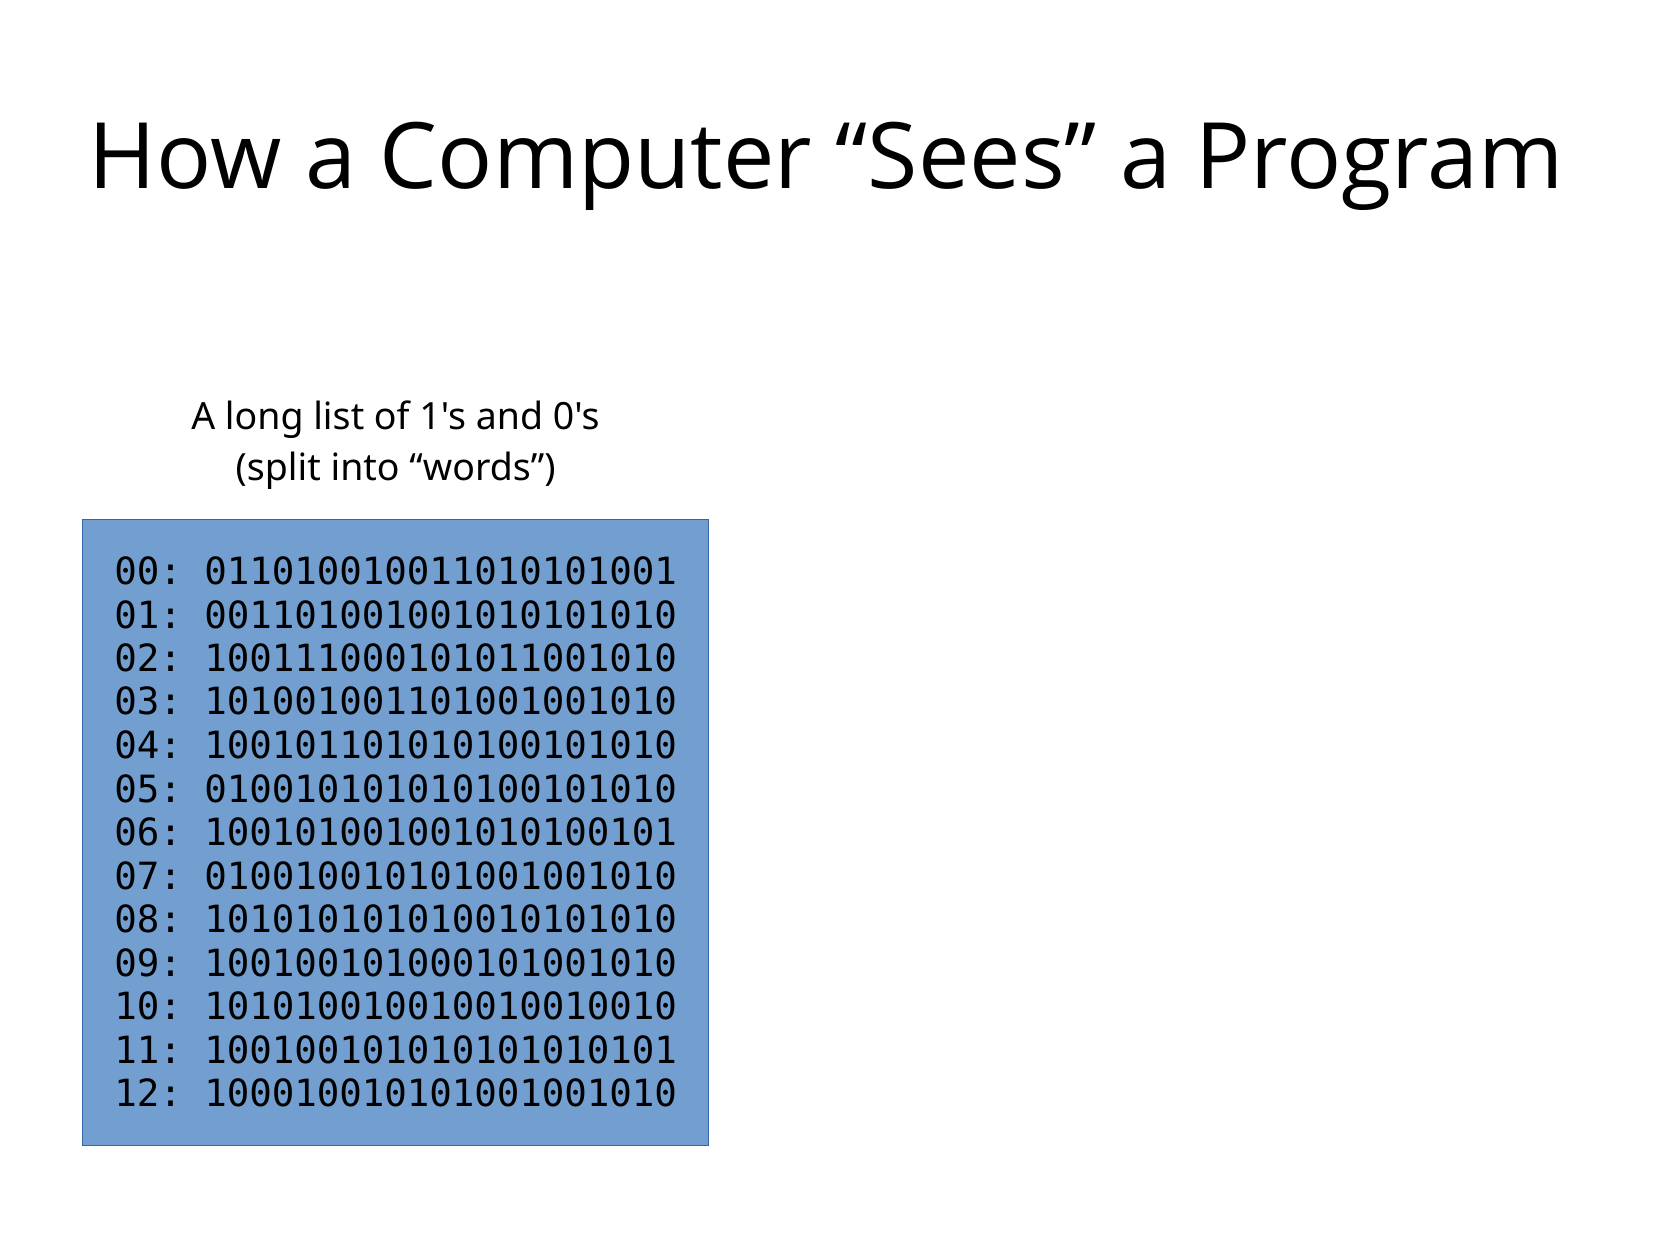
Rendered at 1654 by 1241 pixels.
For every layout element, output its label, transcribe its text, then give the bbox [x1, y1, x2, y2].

text_box A long list of 1's and 0's (split into “words”) [82, 381, 709, 499]
text_box 00: 011010010011010101001 01: 001101001001010101010 02: 100111000101011001010 03: 101001001101001001010 04: 100101101010100101010 05: 010010101010100101010 06: 100101001001010100101 07: 010010010101001001010 08: 101010101010010101010 09: 100100101000101001010 10: 101010010010010010010 11: 100100101010101010101 12: 100010010101001001010 [82, 519, 709, 1146]
title How a Computer “Sees” a Program [82, 49, 1571, 257]
